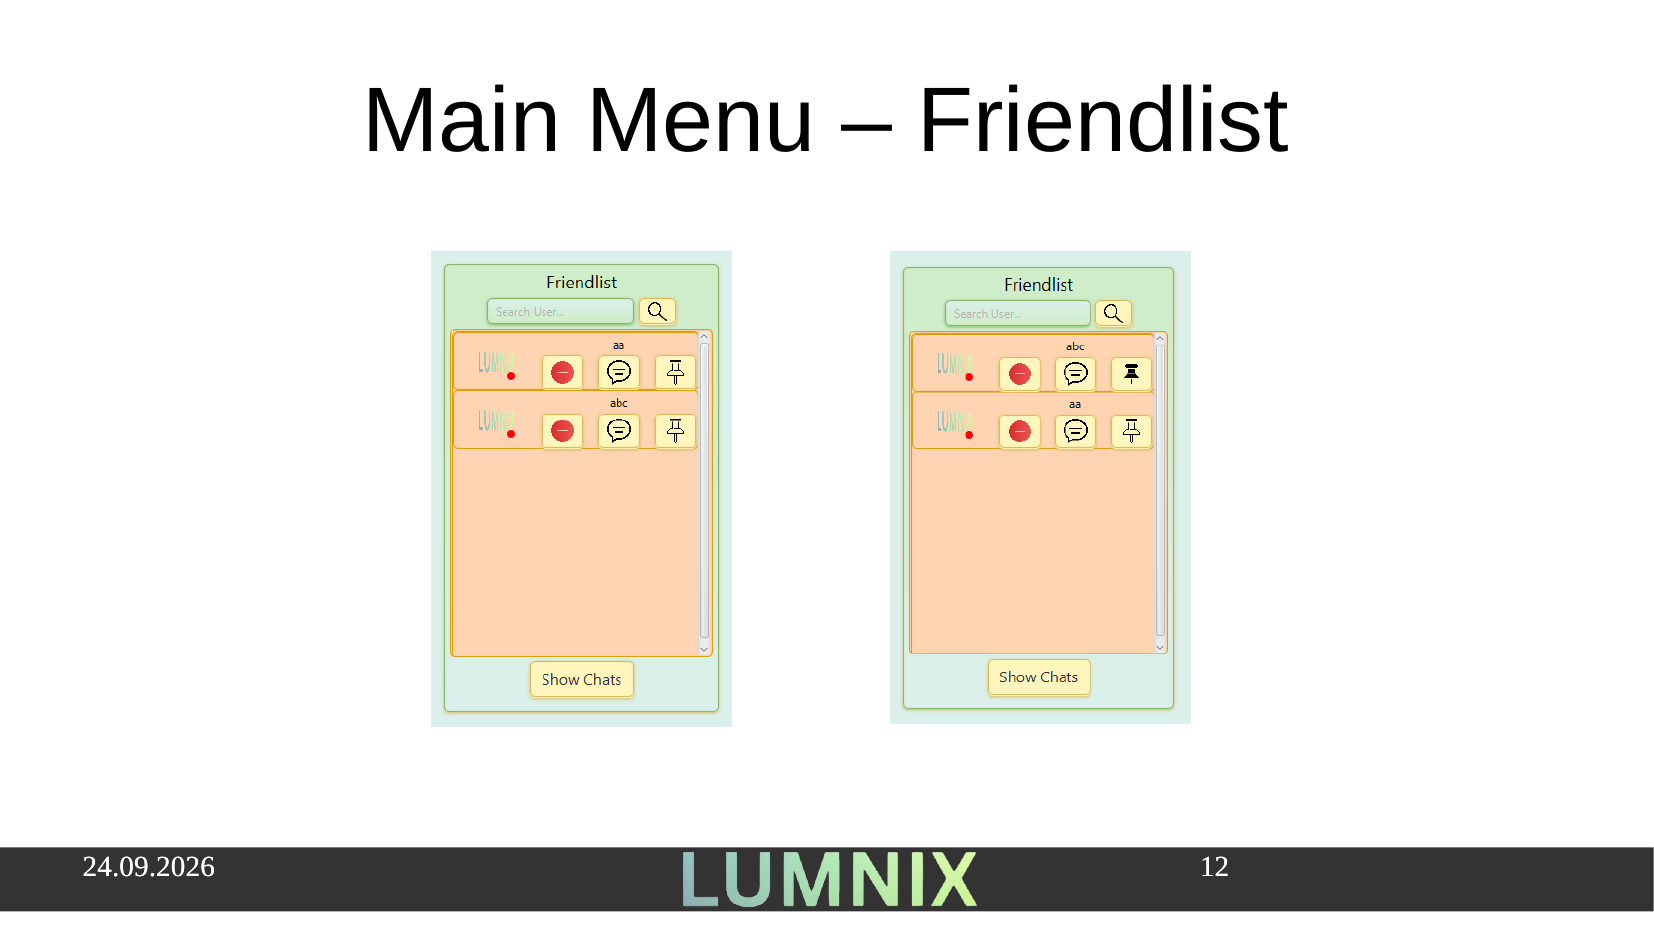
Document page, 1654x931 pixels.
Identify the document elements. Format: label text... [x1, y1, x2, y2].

picture [890, 251, 1191, 724]
text_box [1200, 847, 1586, 912]
picture [431, 251, 732, 727]
title Main Menu – Friendlist [82, 37, 1571, 193]
text_box 23.05.2023 [82, 847, 468, 912]
